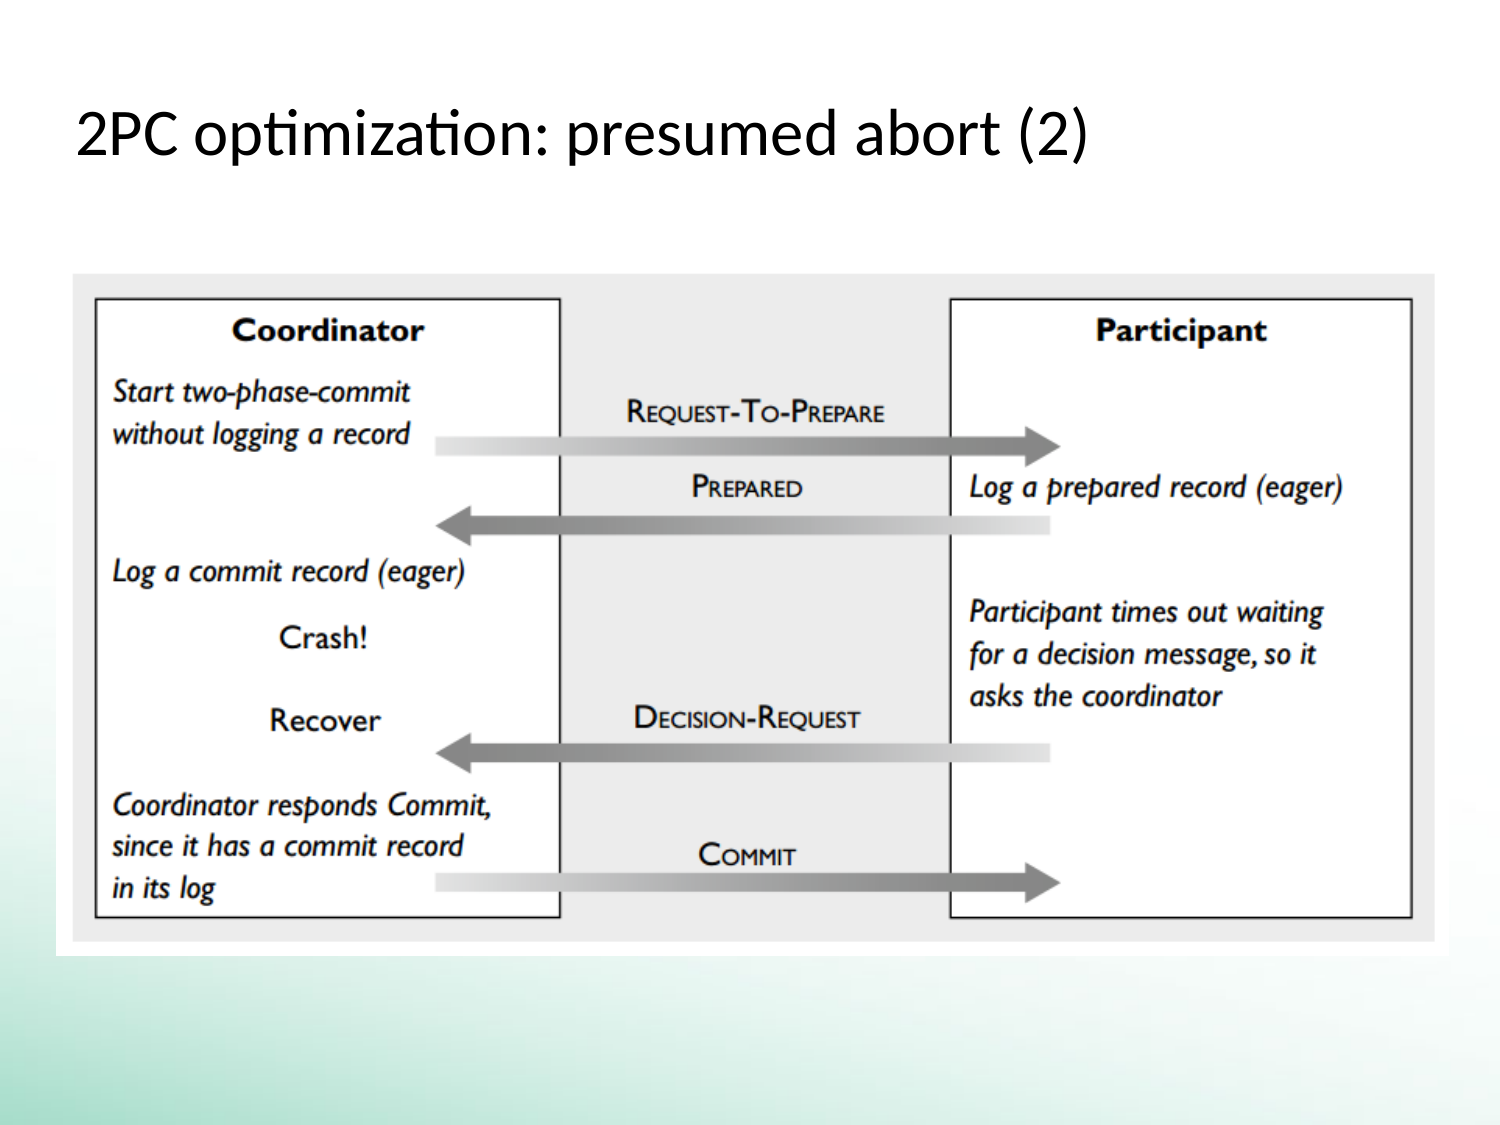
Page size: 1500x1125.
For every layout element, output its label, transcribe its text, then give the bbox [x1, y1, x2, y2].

title 2PC optimization: presumed abort (2) [75, 45, 1425, 233]
picture [0, 0, 1500, 1125]
